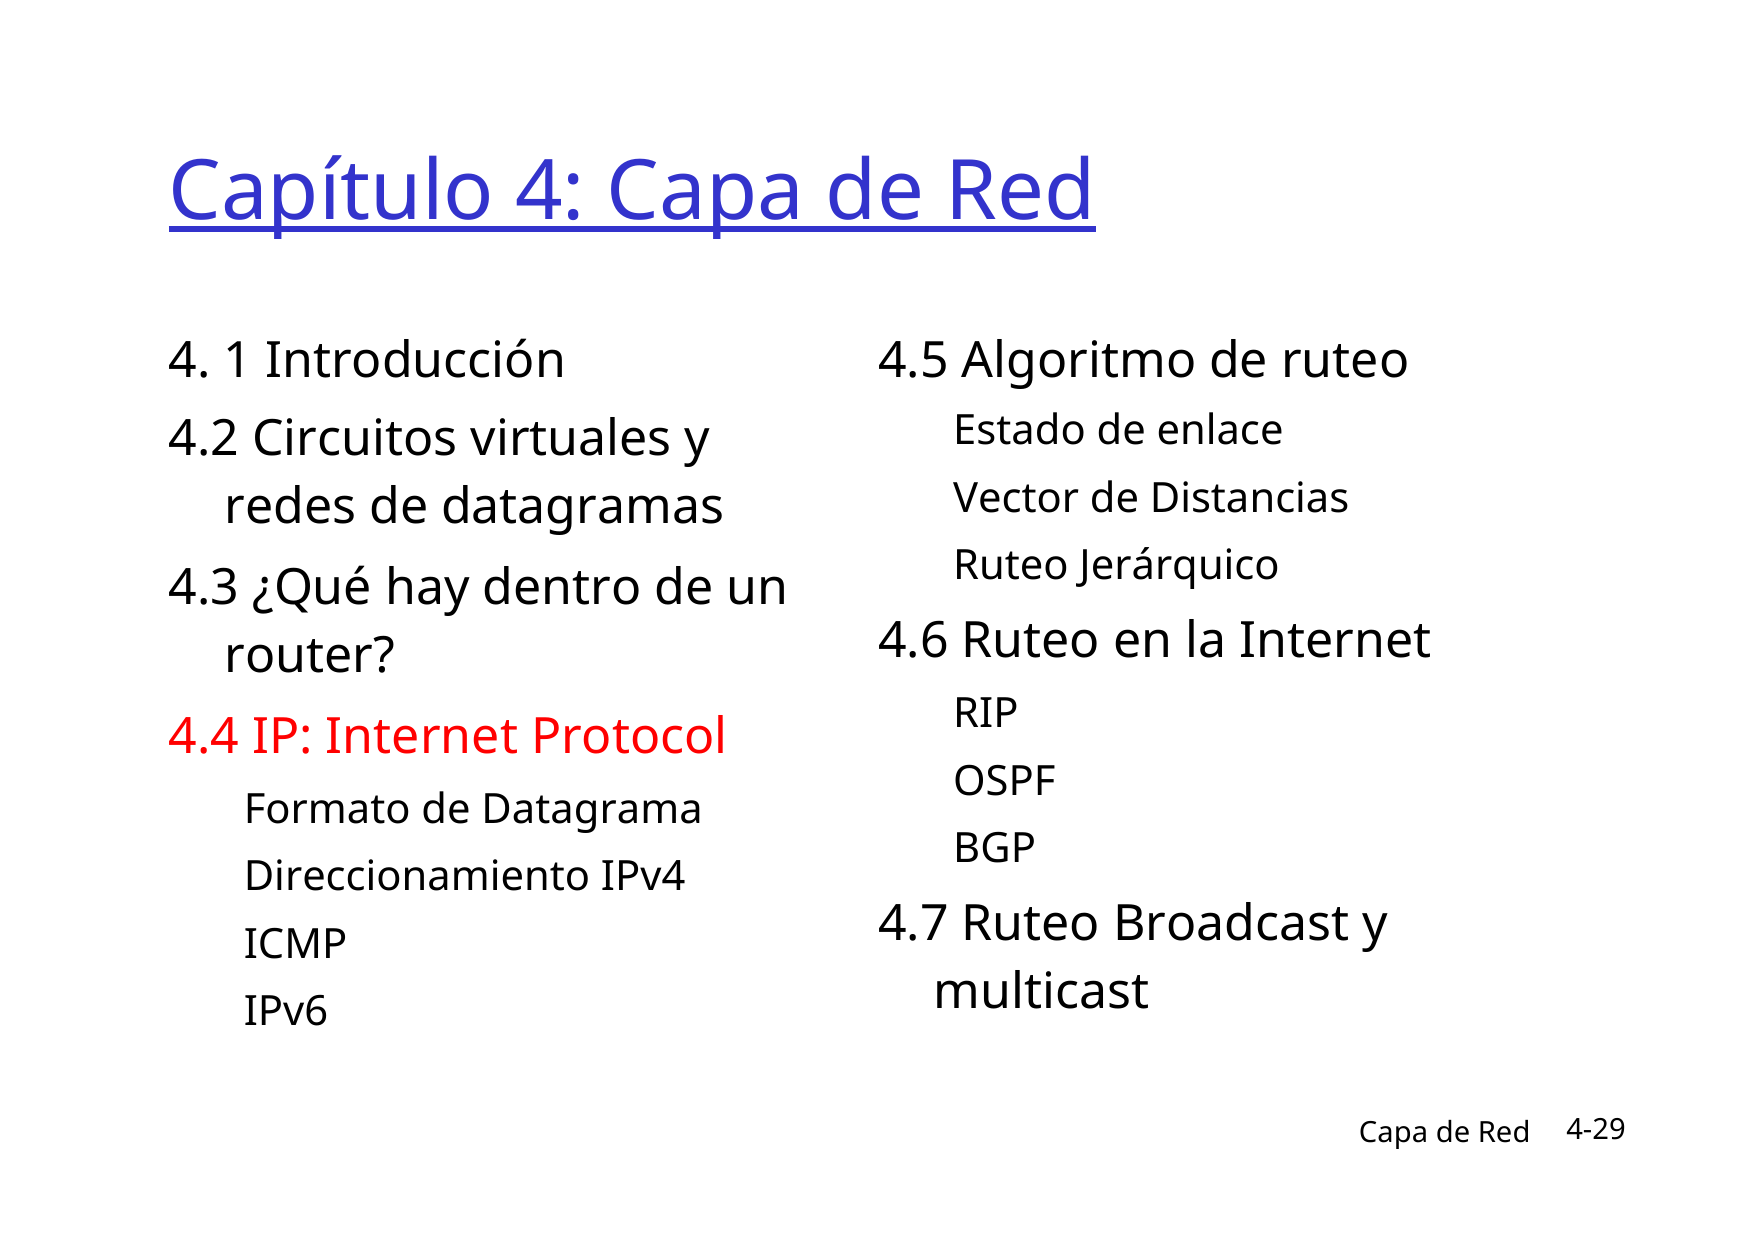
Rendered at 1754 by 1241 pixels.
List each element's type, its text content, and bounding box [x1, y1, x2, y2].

title Capítulo 4: Capa de Red [154, 95, 1546, 284]
list 4. 1 Introducción 4.2 Circuitos virtuales y redes de datagramas 4.3 ¿Qué hay dentro de un router? 4.4 IP: Internet Protocol Formato de Datagrama Direccionamiento IPv4 ICMP IPv6 [153, 320, 836, 1138]
list 4.5 Algoritmo de ruteo Estado de enlace Vector de Distancias Ruteo Jerárquico 4.6 Ruteo en la Internet RIP OSPF BGP 4.7 Ruteo Broadcast y multicast [863, 320, 1546, 1143]
